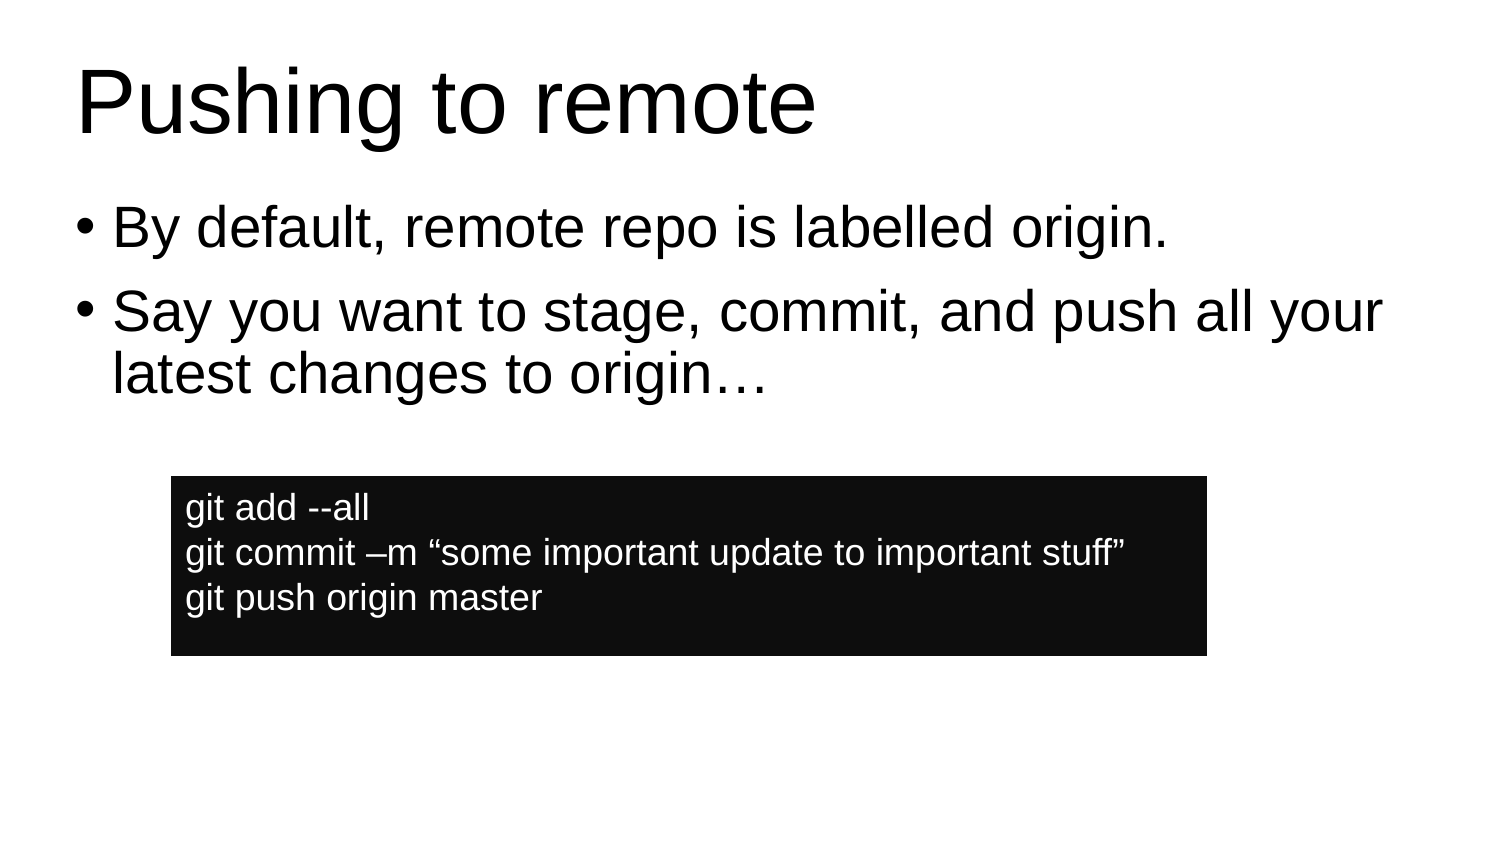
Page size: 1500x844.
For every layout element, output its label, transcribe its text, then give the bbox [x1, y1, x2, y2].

title Pushing to remote [75, 33, 1425, 175]
list By default, remote repo is labelled origin. Say you want to stage, commit, and push all your latest changes to origin… [75, 196, 1425, 754]
text_box git add --all git commit –m “some important update to important stuff” git push origin master [170, 475, 1208, 657]
